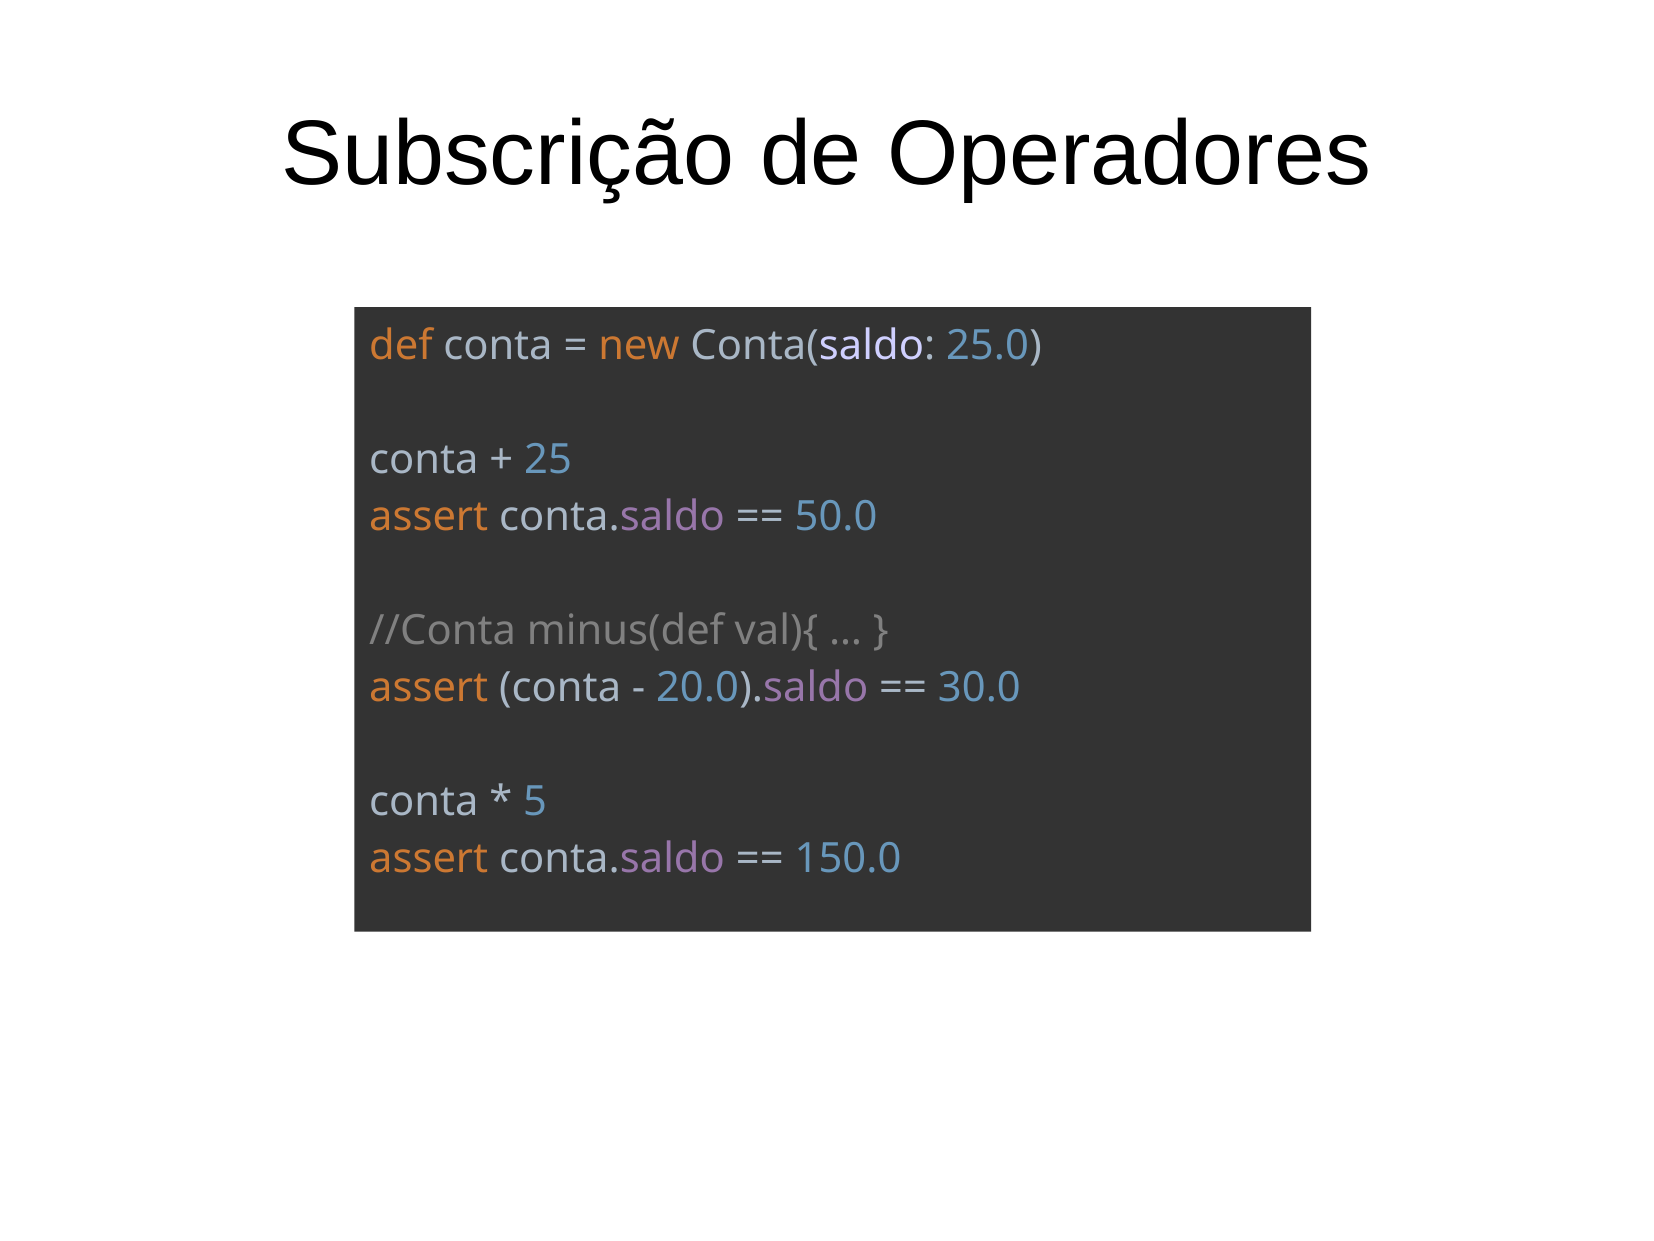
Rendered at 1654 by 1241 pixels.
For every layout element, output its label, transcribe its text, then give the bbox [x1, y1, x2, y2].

title Subscrição de Operadores [82, 49, 1571, 257]
text_box def conta = new Conta(saldo: 25.0) conta + 25 assert conta.saldo == 50.0 //Conta minus(def val){ … } assert (conta - 20.0).saldo == 30.0 conta * 5 assert conta.saldo == 150.0 [354, 307, 1312, 887]
